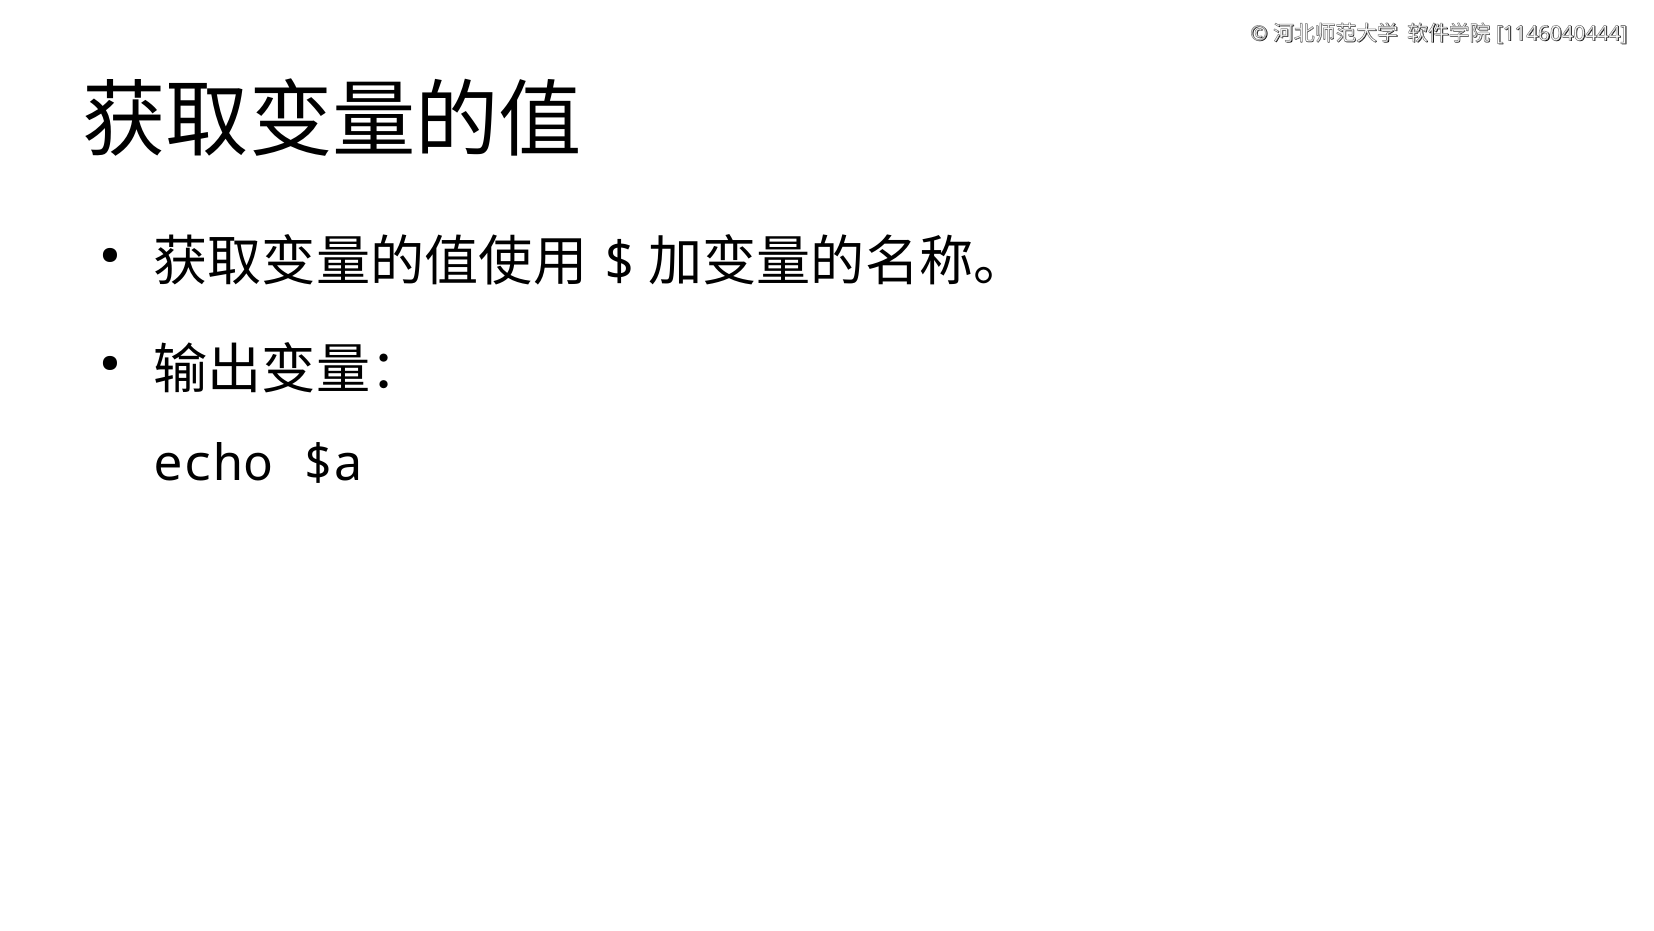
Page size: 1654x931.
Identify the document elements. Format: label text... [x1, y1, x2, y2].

title 获取变量的值 [82, 37, 1571, 189]
list 获取变量的值使用$加变量的名称。 输出变量： echo $a [82, 217, 1571, 758]
